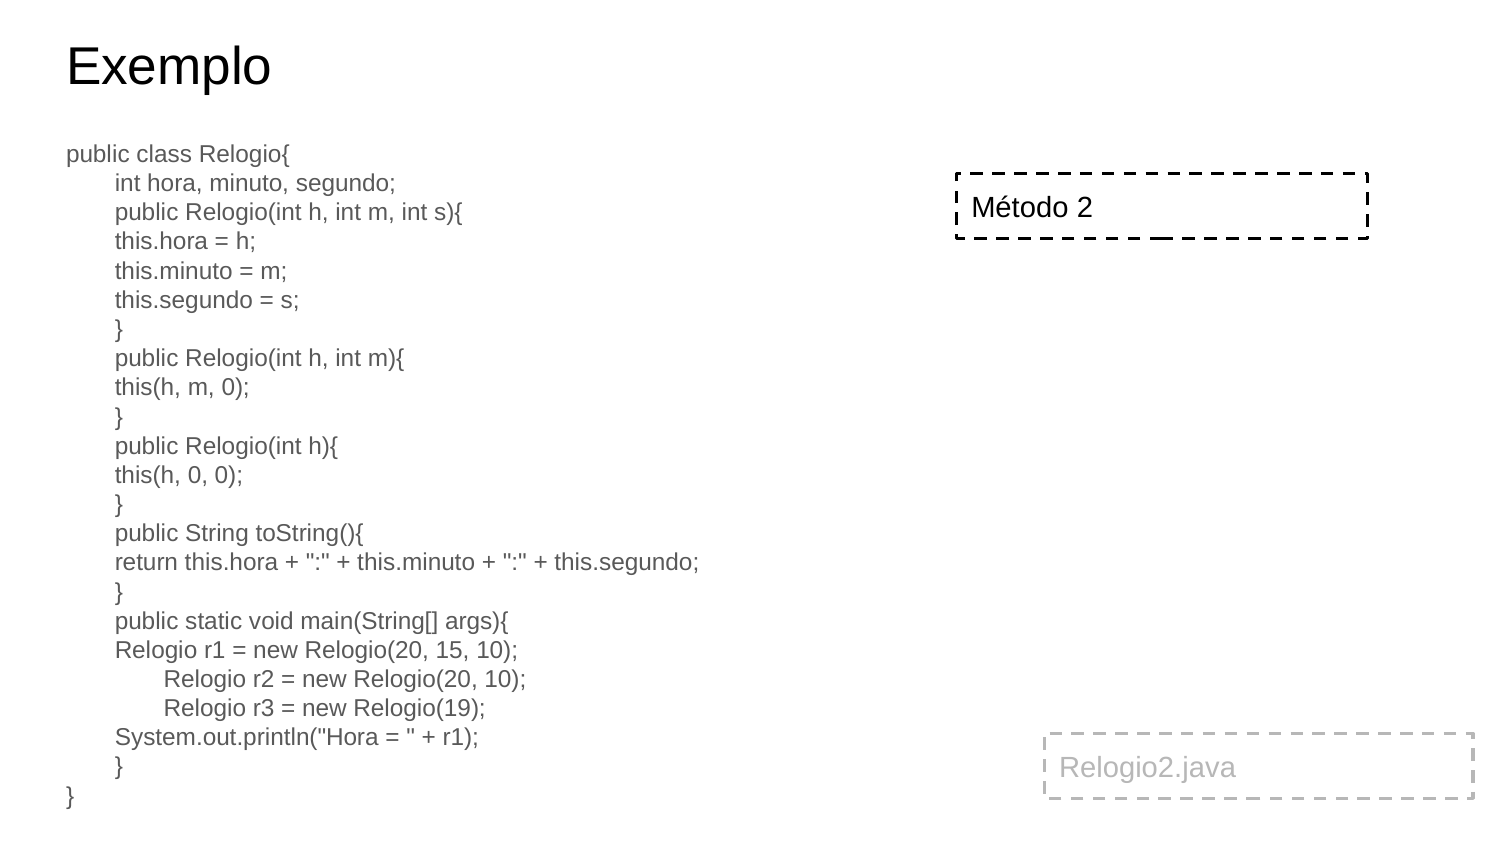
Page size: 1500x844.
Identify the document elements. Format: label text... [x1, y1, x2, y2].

text_box Método 2 [956, 173, 1368, 239]
text_box Relogio2.java [1044, 733, 1474, 799]
list public class Relogio{ int hora, minuto, segundo; public Relogio(int h, int m, int s){ this.hora = h; this.minuto = m; this.segundo = s; } public Relogio(int h, int m){ this(h, m, 0); } public Relogio(int h){ this(h, 0, 0); } public String toString(){ return this.hora + ":" + this.minuto + ":" + this.segundo; } public static void main(String[] args){ Relogio r1 = new Relogio(20, 15, 10); Relogio r2 = new Relogio(20, 10); Relogio r3 = new Relogio(19); System.out.println("Hora = " + r1); } } [51, 123, 1449, 825]
title Exemplo [51, 16, 1449, 111]
